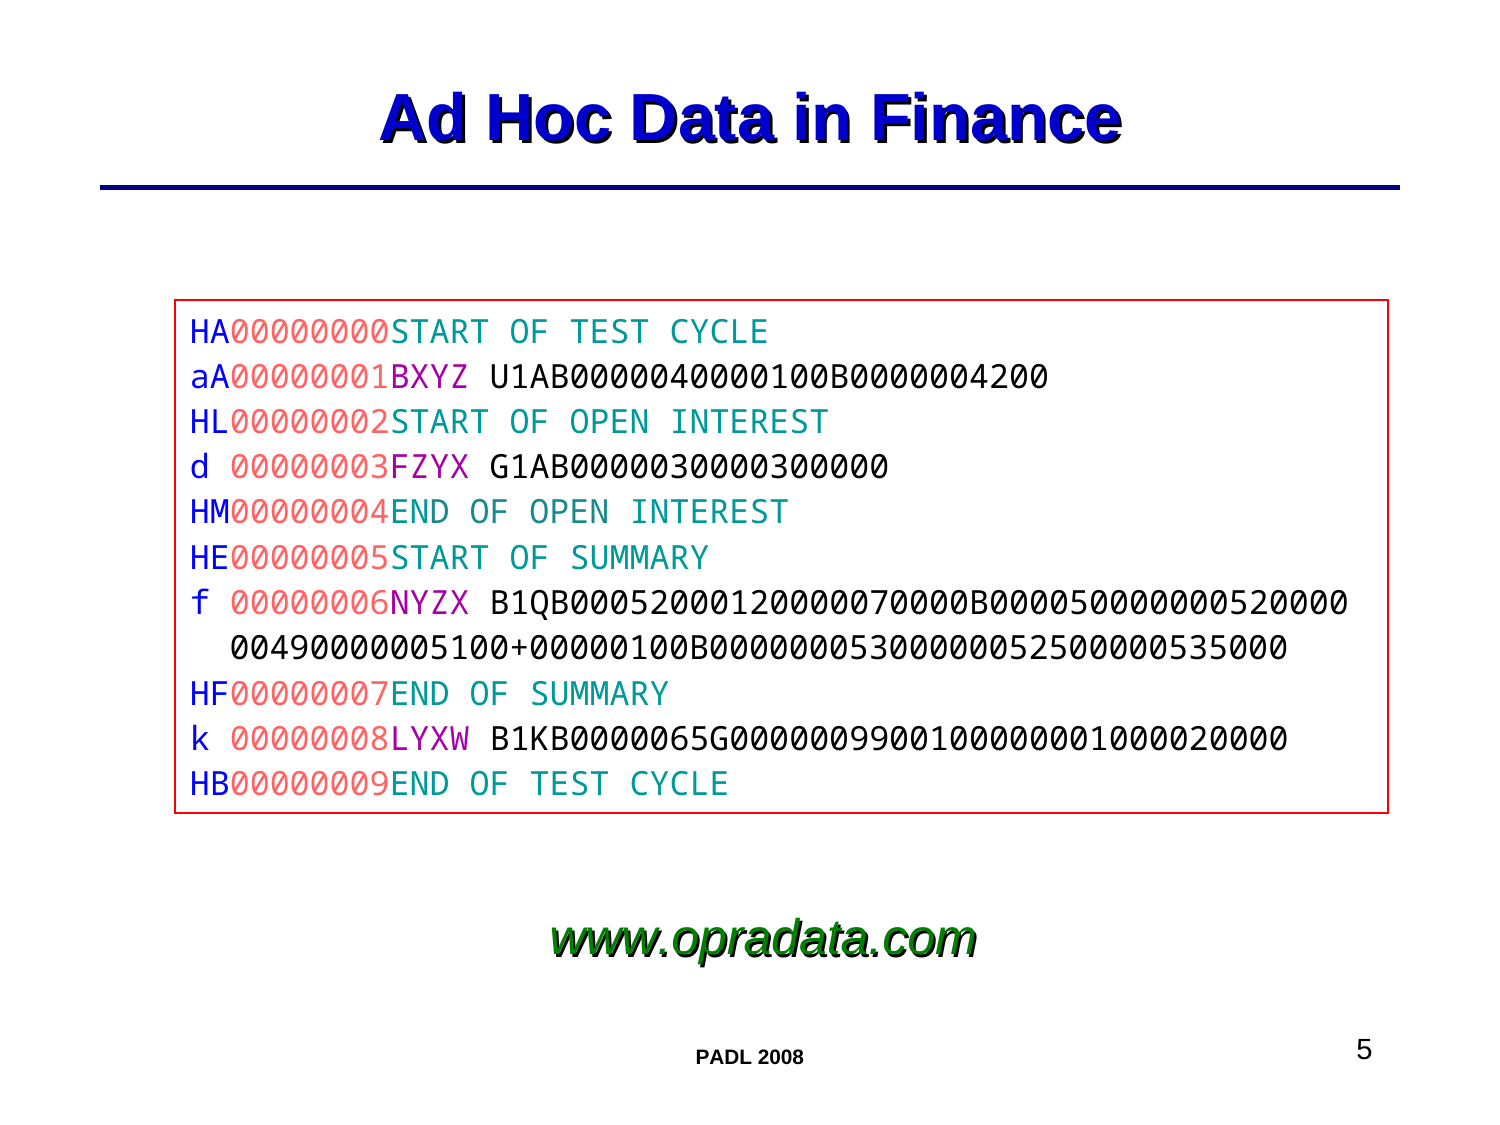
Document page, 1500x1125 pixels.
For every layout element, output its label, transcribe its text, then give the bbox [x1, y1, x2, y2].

text_box HA00000000START OF TEST CYCLE aA00000001BXYZ U1AB0000040000100B0000004200 HL00000002START OF OPEN INTEREST d 00000003FZYX G1AB0000030000300000 HM00000004END OF OPEN INTEREST HE00000005START OF SUMMARY f 00000006NYZX B1QB00052000120000070000B000050000000520000 00490000005100+00000100B00000005300000052500000535000 HF00000007END OF SUMMARY k 00000008LYXW B1KB0000065G0000009900100000001000020000 HB00000009END OF TEST CYCLE [174, 299, 1388, 814]
title Ad Hoc Data in Finance [100, 72, 1401, 163]
text_box www.opradata.com [412, 901, 1101, 974]
